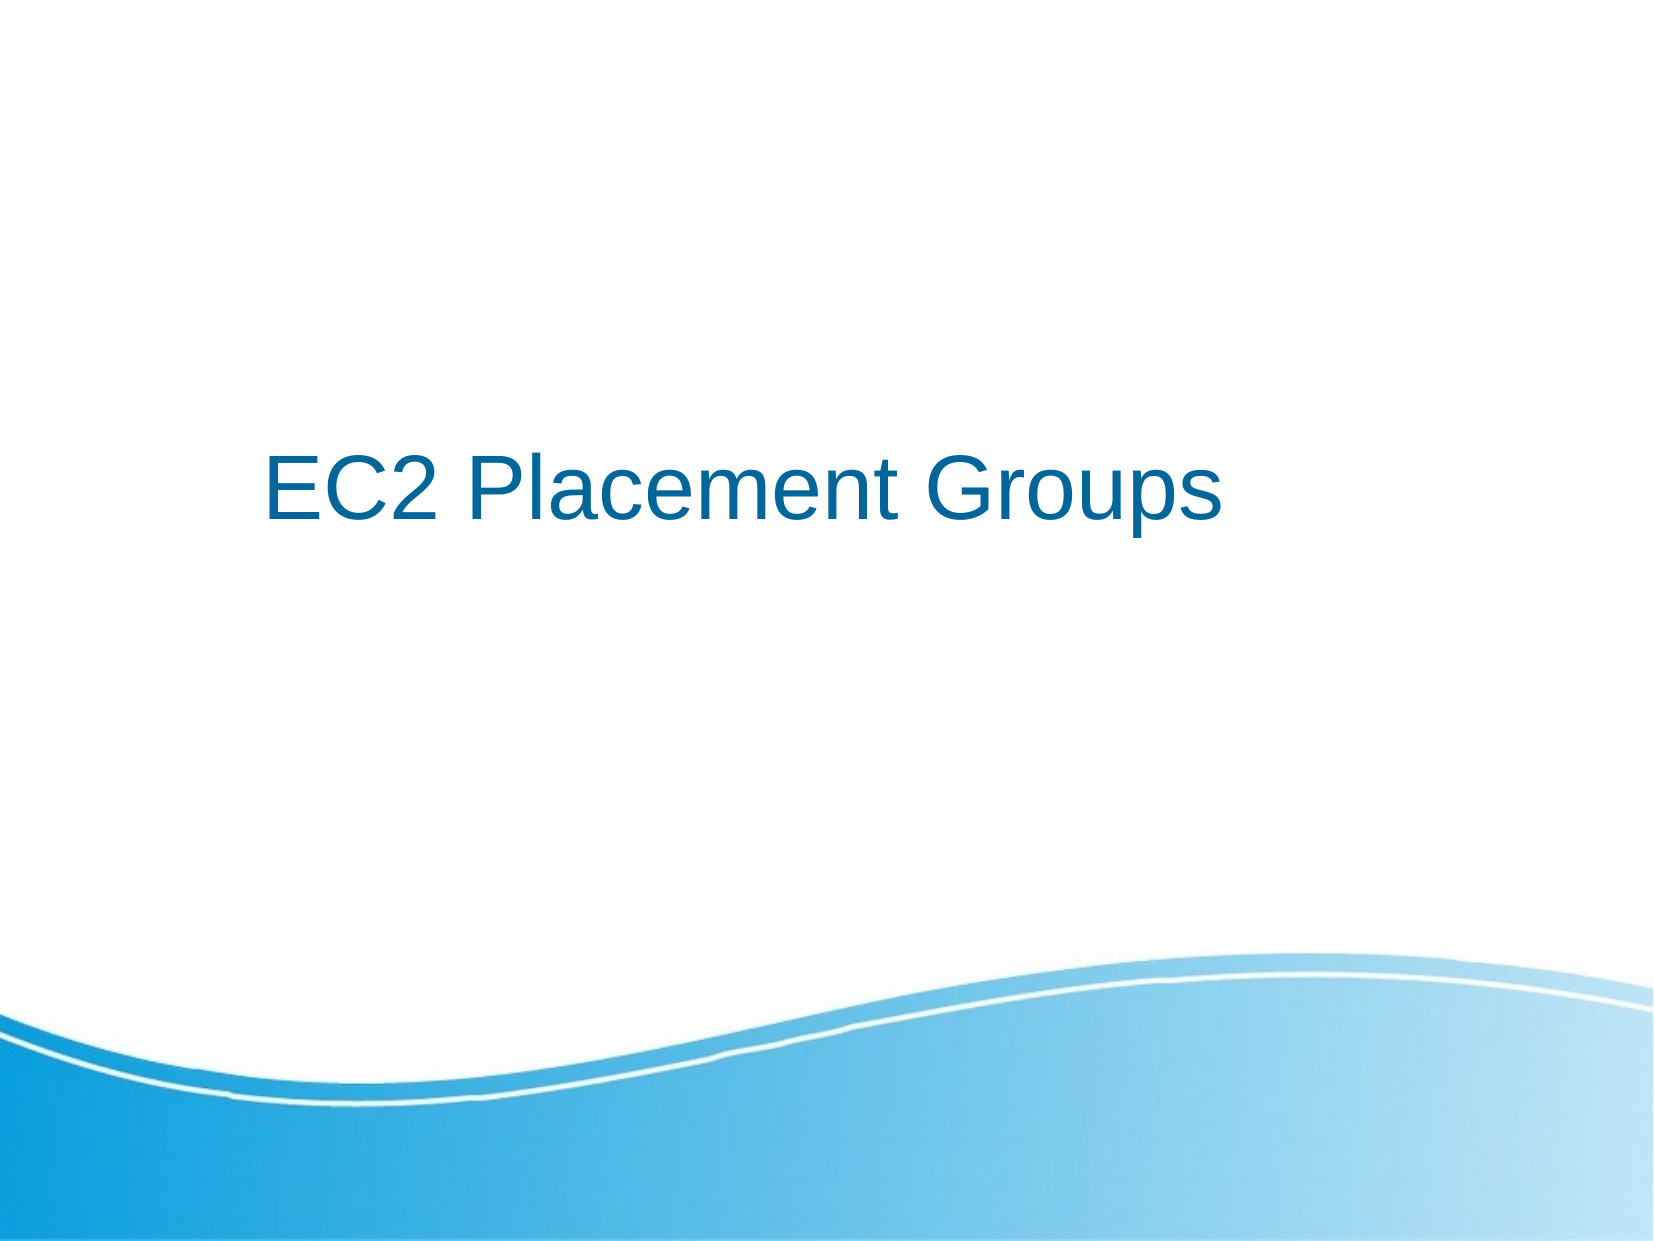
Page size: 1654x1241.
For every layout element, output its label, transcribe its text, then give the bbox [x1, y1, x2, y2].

picture [0, 952, 1654, 1241]
title EC2 Placement Groups [0, 384, 1489, 592]
